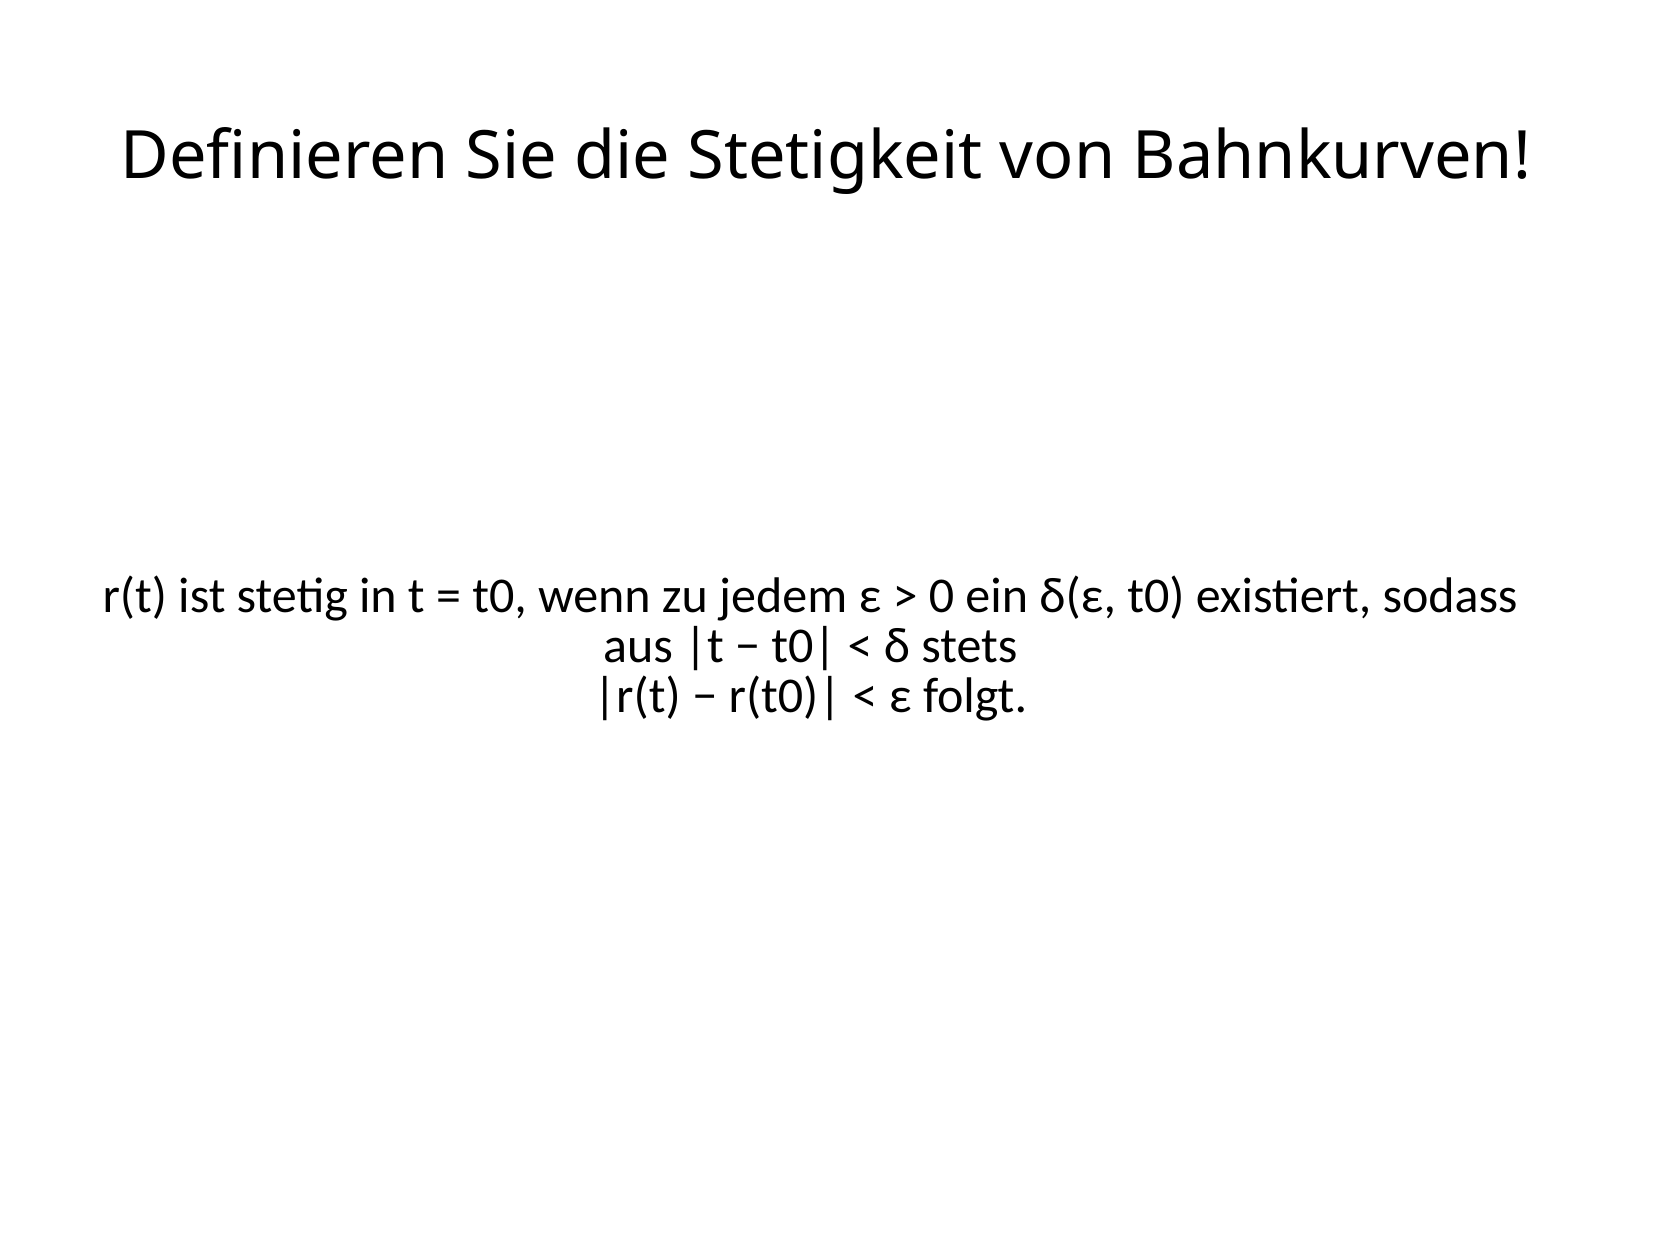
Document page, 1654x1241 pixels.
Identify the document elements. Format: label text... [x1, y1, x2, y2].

subtitle r(t) ist stetig in t = t0, wenn zu jedem ε > 0 ein δ(ε, t0) existiert, sodass aus |t − t0| < δ stets |r(t) − r(t0)| < ε folgt. [82, 290, 1538, 1010]
title Definieren Sie die Stetigkeit von Bahnkurven! [82, 49, 1571, 257]
